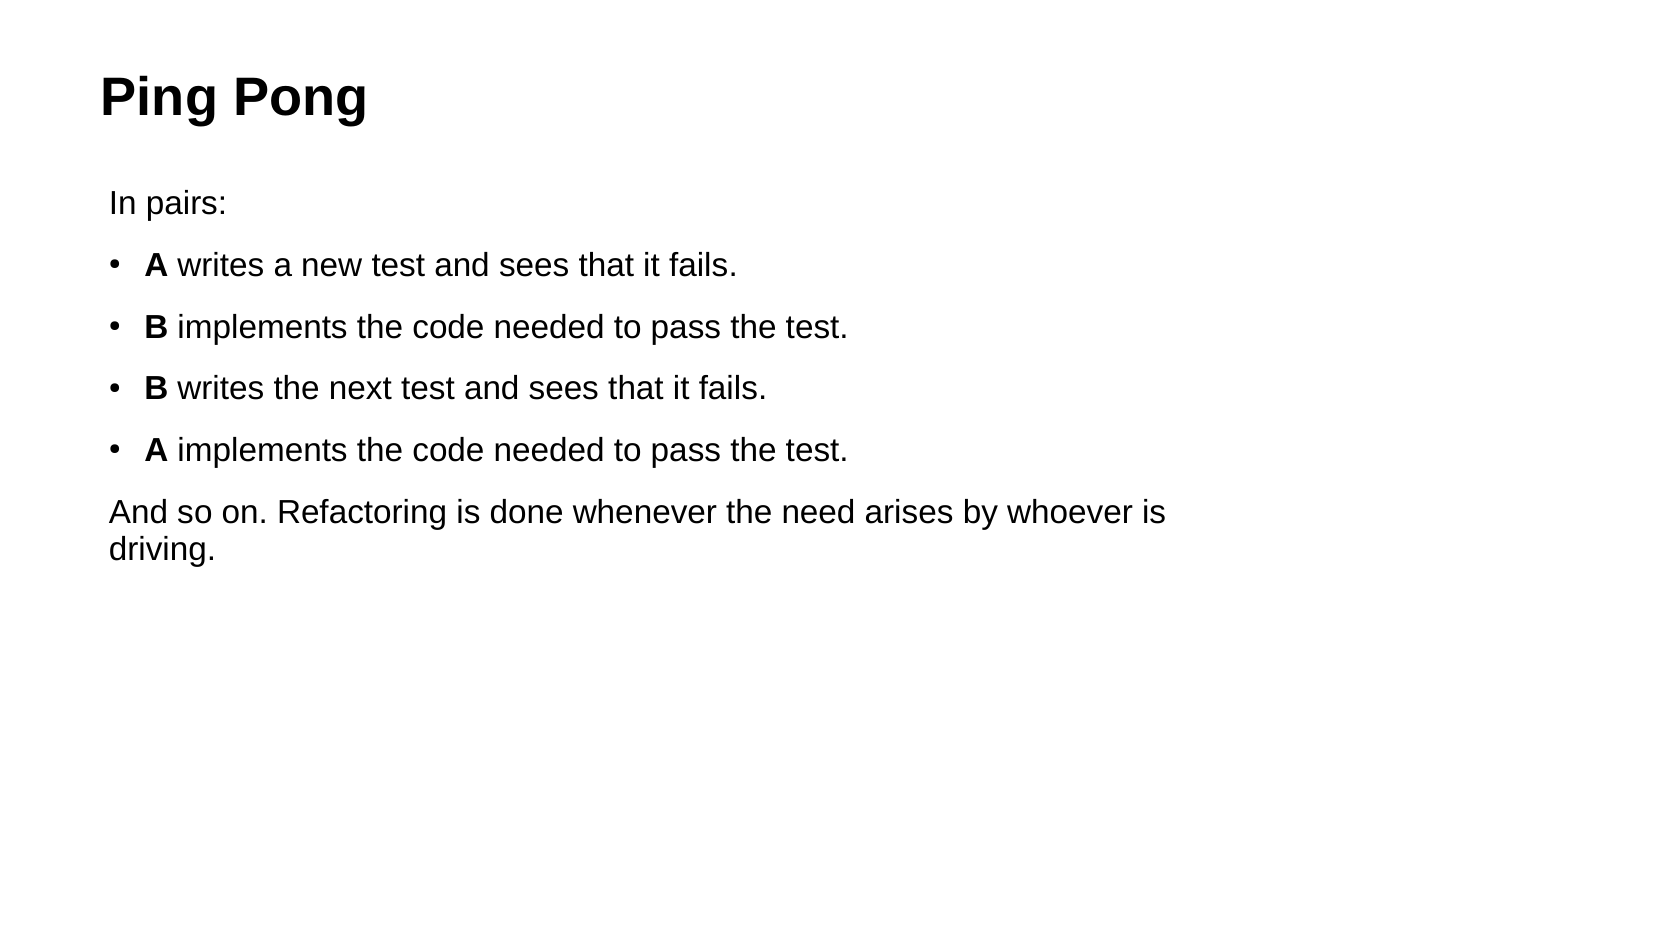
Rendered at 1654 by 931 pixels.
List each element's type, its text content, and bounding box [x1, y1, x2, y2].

text_box In pairs: A writes a new test and sees that it fails. B implements the code needed to pass the test. B writes the next test and sees that it fails. A implements the code needed to pass the test. And so on. Refactoring is done whenever the need arises by whoever is driving. [94, 177, 1300, 662]
text_box Ping Pong [85, 59, 384, 135]
